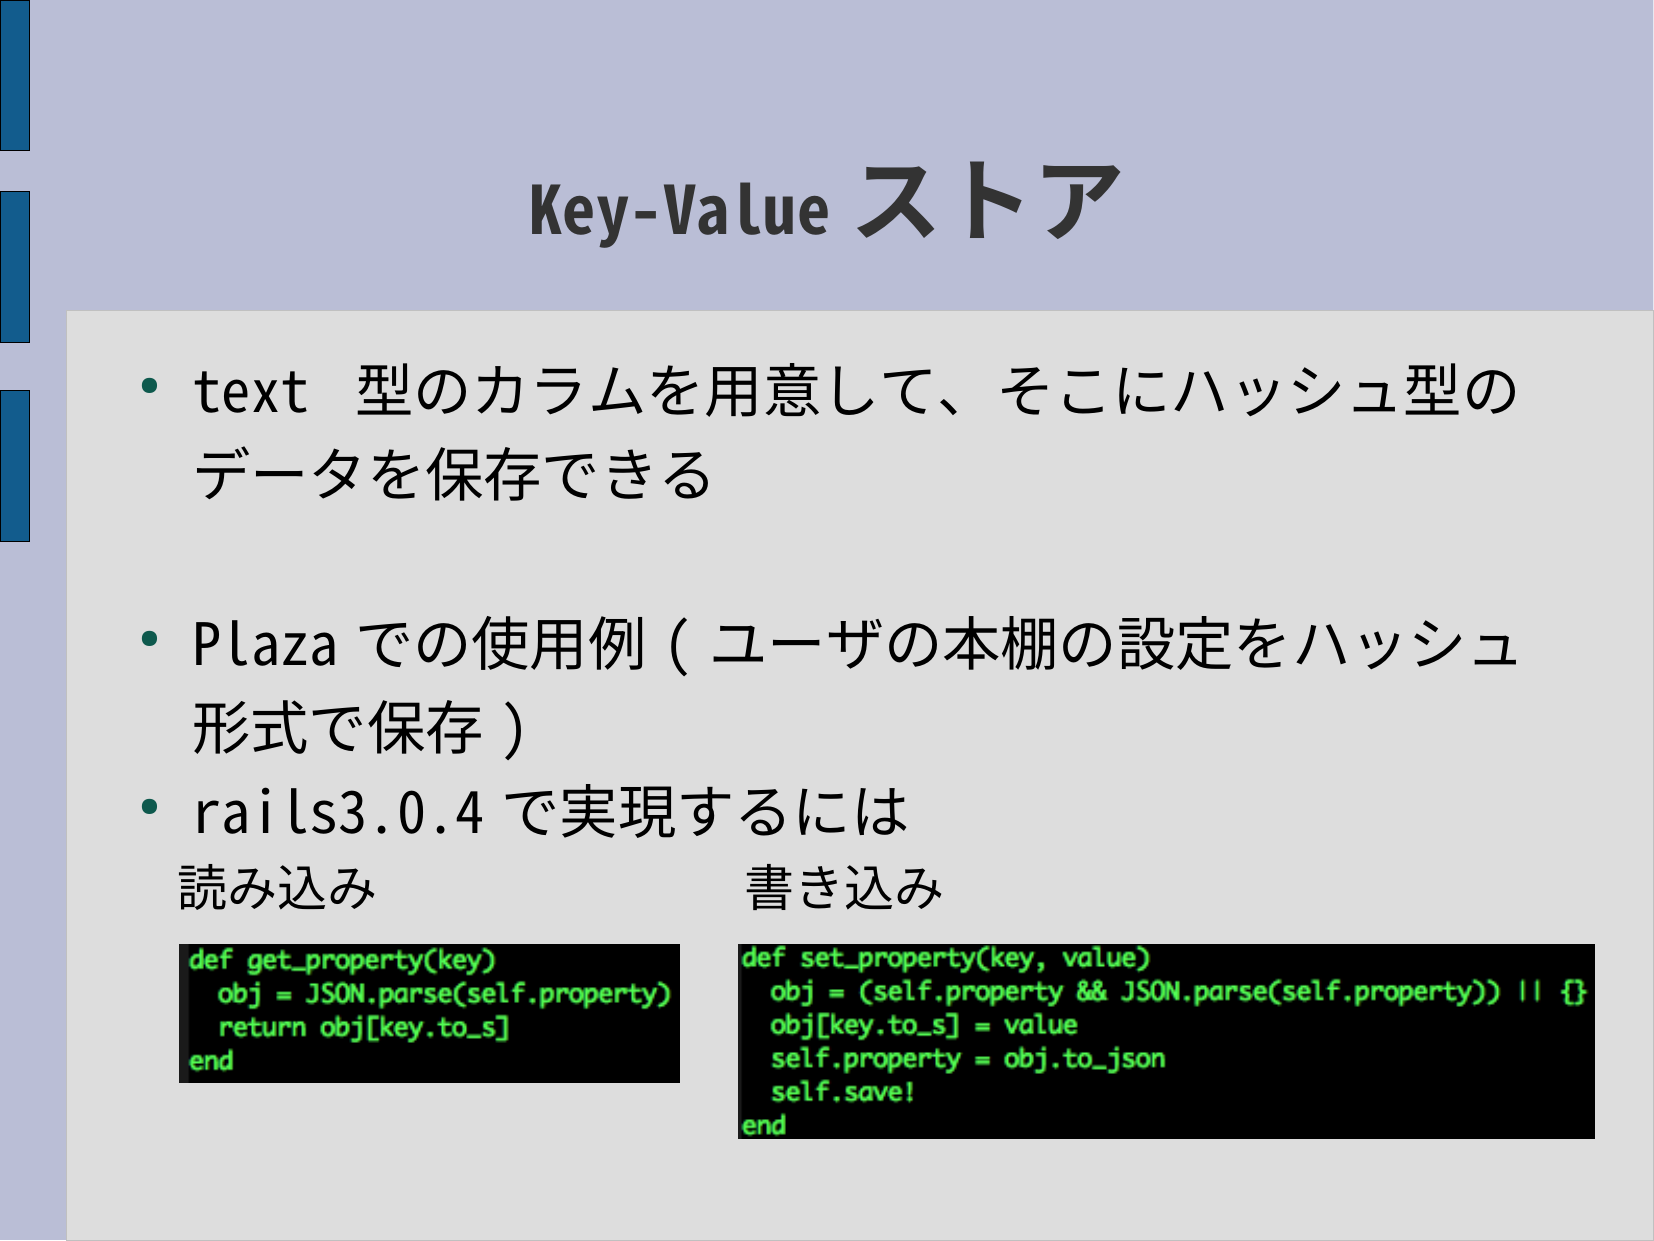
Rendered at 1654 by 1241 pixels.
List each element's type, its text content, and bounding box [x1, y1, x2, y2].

picture [179, 944, 680, 1083]
title Key-Valueストア [121, 91, 1534, 299]
text_box 読み込み [177, 848, 378, 916]
text_box 書き込み [744, 848, 945, 916]
picture [738, 944, 1595, 1139]
list text 型のカラムを用意して、そこにハッシュ型のデータを保存できる Plazaでの使用例(ユーザの本棚の設定をハッシュ形式で保存) rails3.0.4で実現するには [121, 344, 1534, 1127]
